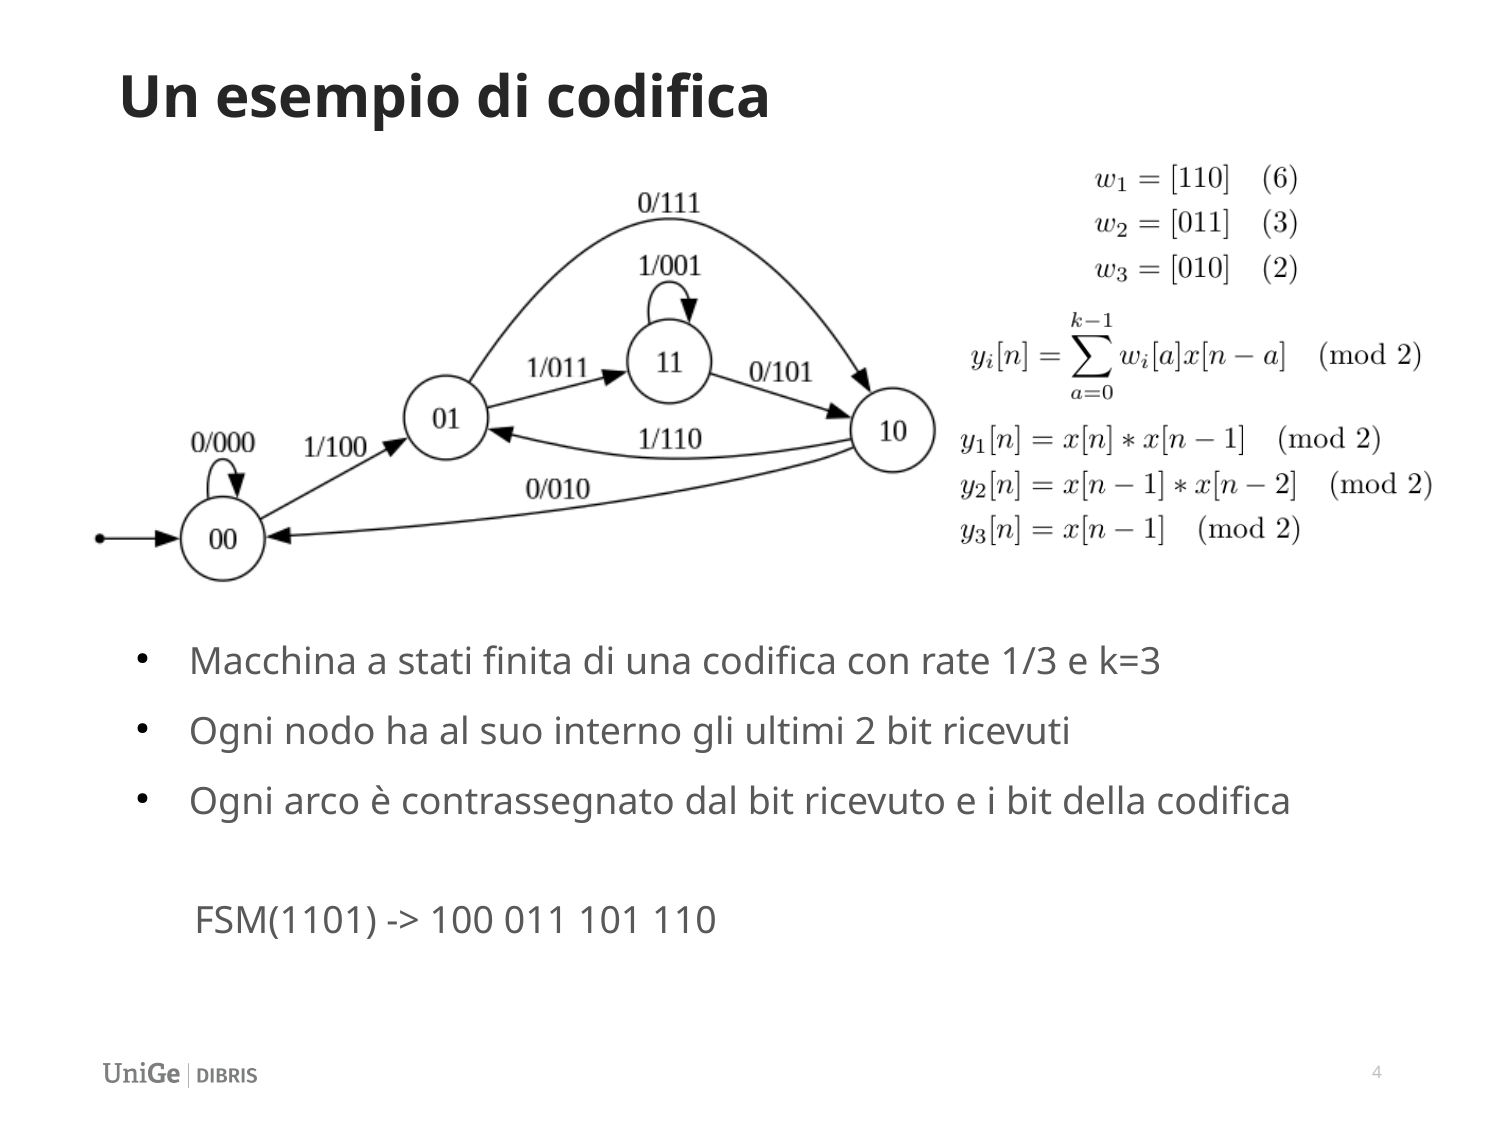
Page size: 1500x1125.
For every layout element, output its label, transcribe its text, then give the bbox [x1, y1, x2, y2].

list Macchina a stati finita di una codifica con rate 1/3 e k=3 Ogni nodo ha al suo interno gli ultimi 2 bit ricevuti Ogni arco è contrassegnato dal bit ricevuto e i bit della codifica [118, 697, 1412, 768]
list FSM(1101) -> 100 011 101 110 [123, 885, 1418, 957]
title Un esempio di codifica [103, 59, 1397, 177]
picture [88, 152, 1436, 590]
